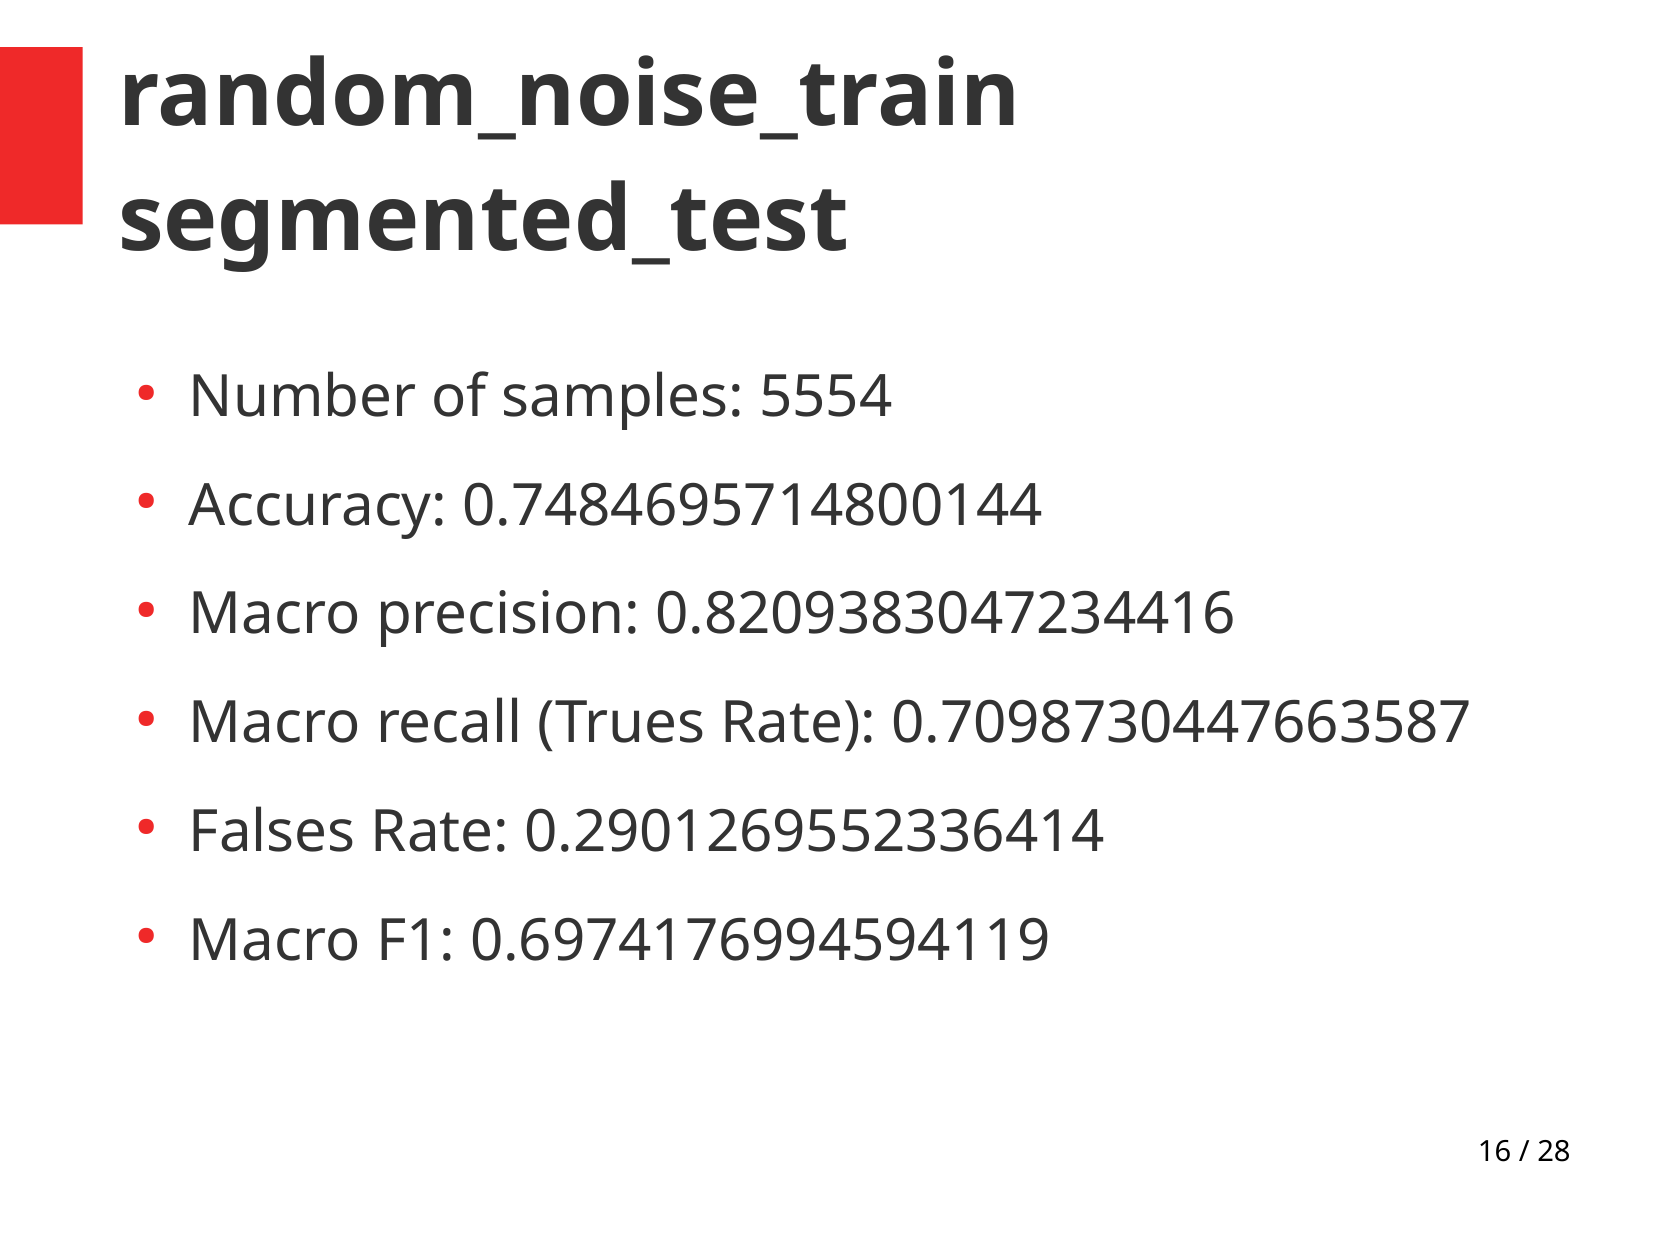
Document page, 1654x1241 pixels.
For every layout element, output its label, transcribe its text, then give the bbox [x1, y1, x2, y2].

list Number of samples: 5554 Accuracy: 0.7484695714800144 Macro precision: 0.8209383047234416 Macro recall (Trues Rate): 0.7098730447663587 Falses Rate: 0.2901269552336414 Macro F1: 0.6974176994594119 [118, 354, 1536, 1074]
title random_noise_train segmented_test [118, 45, 1571, 260]
